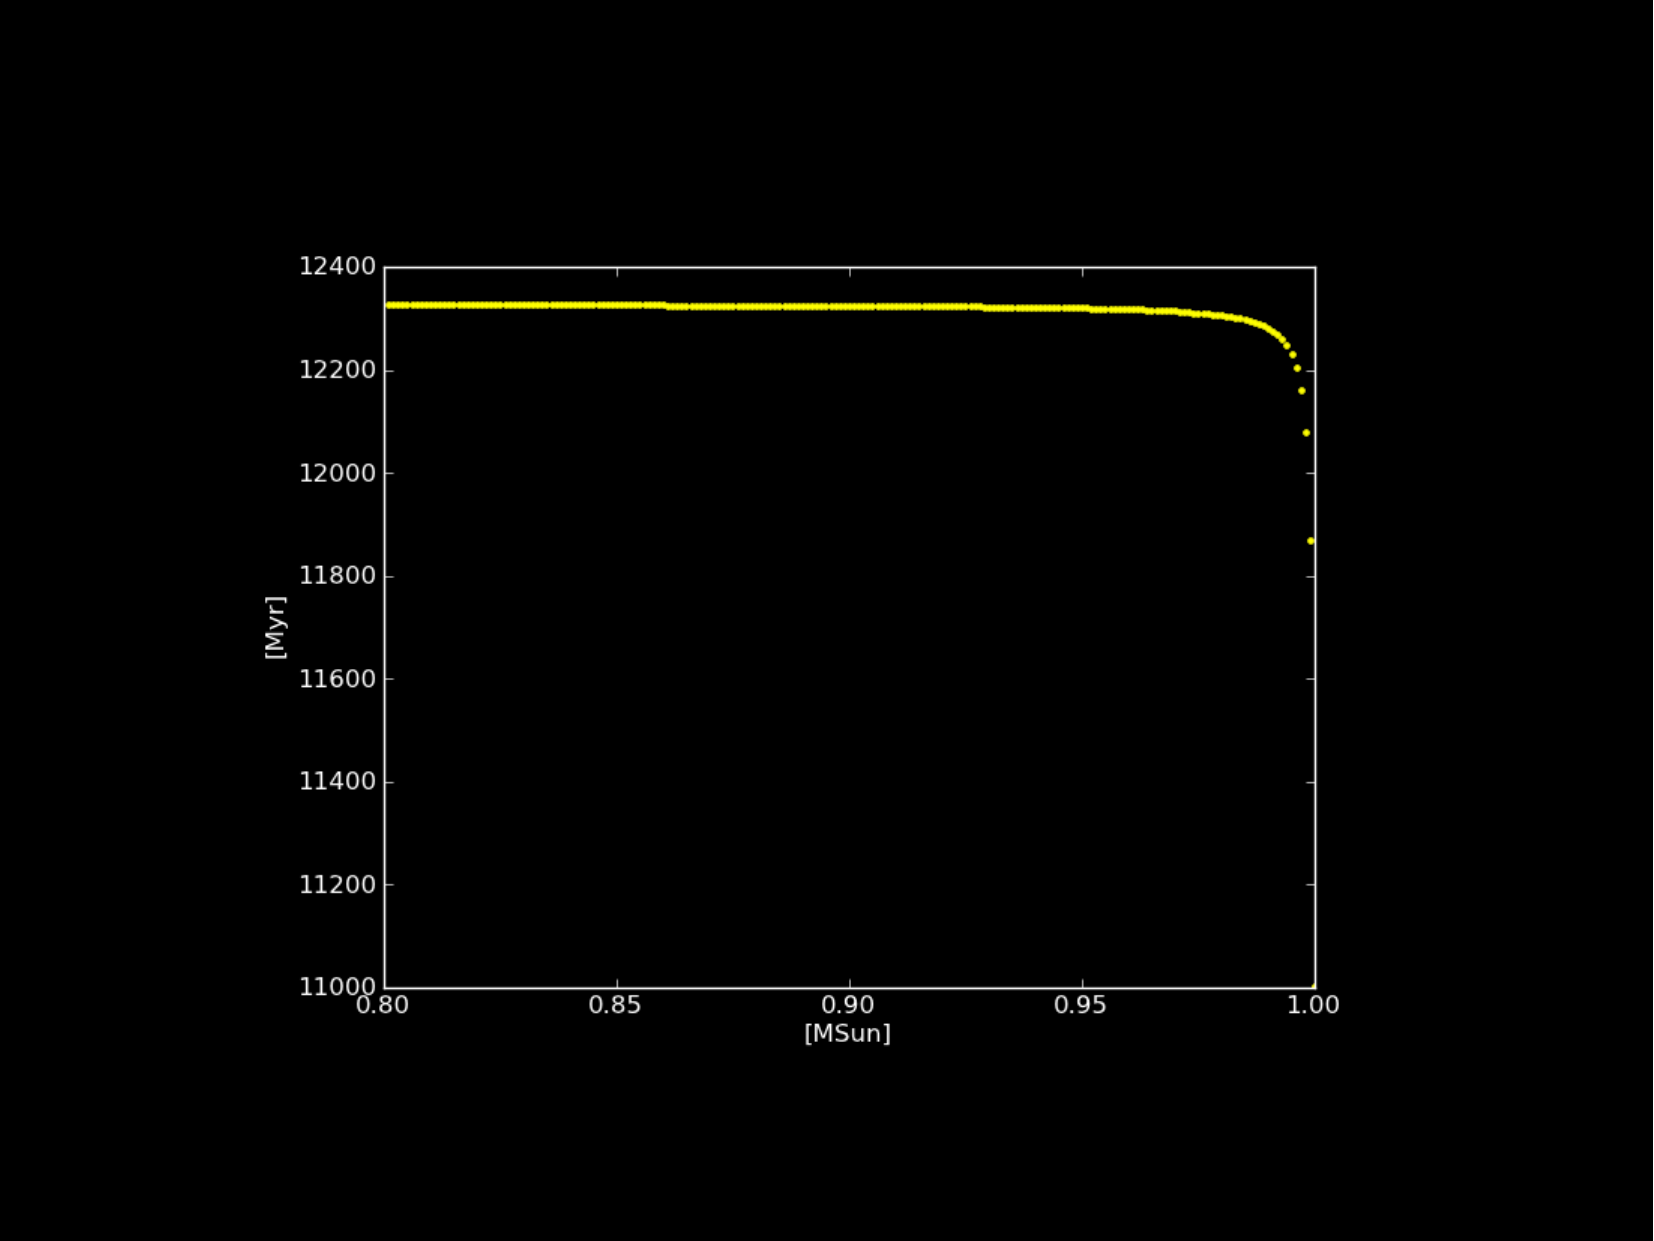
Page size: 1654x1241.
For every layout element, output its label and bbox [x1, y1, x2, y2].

picture [234, 177, 1435, 1078]
